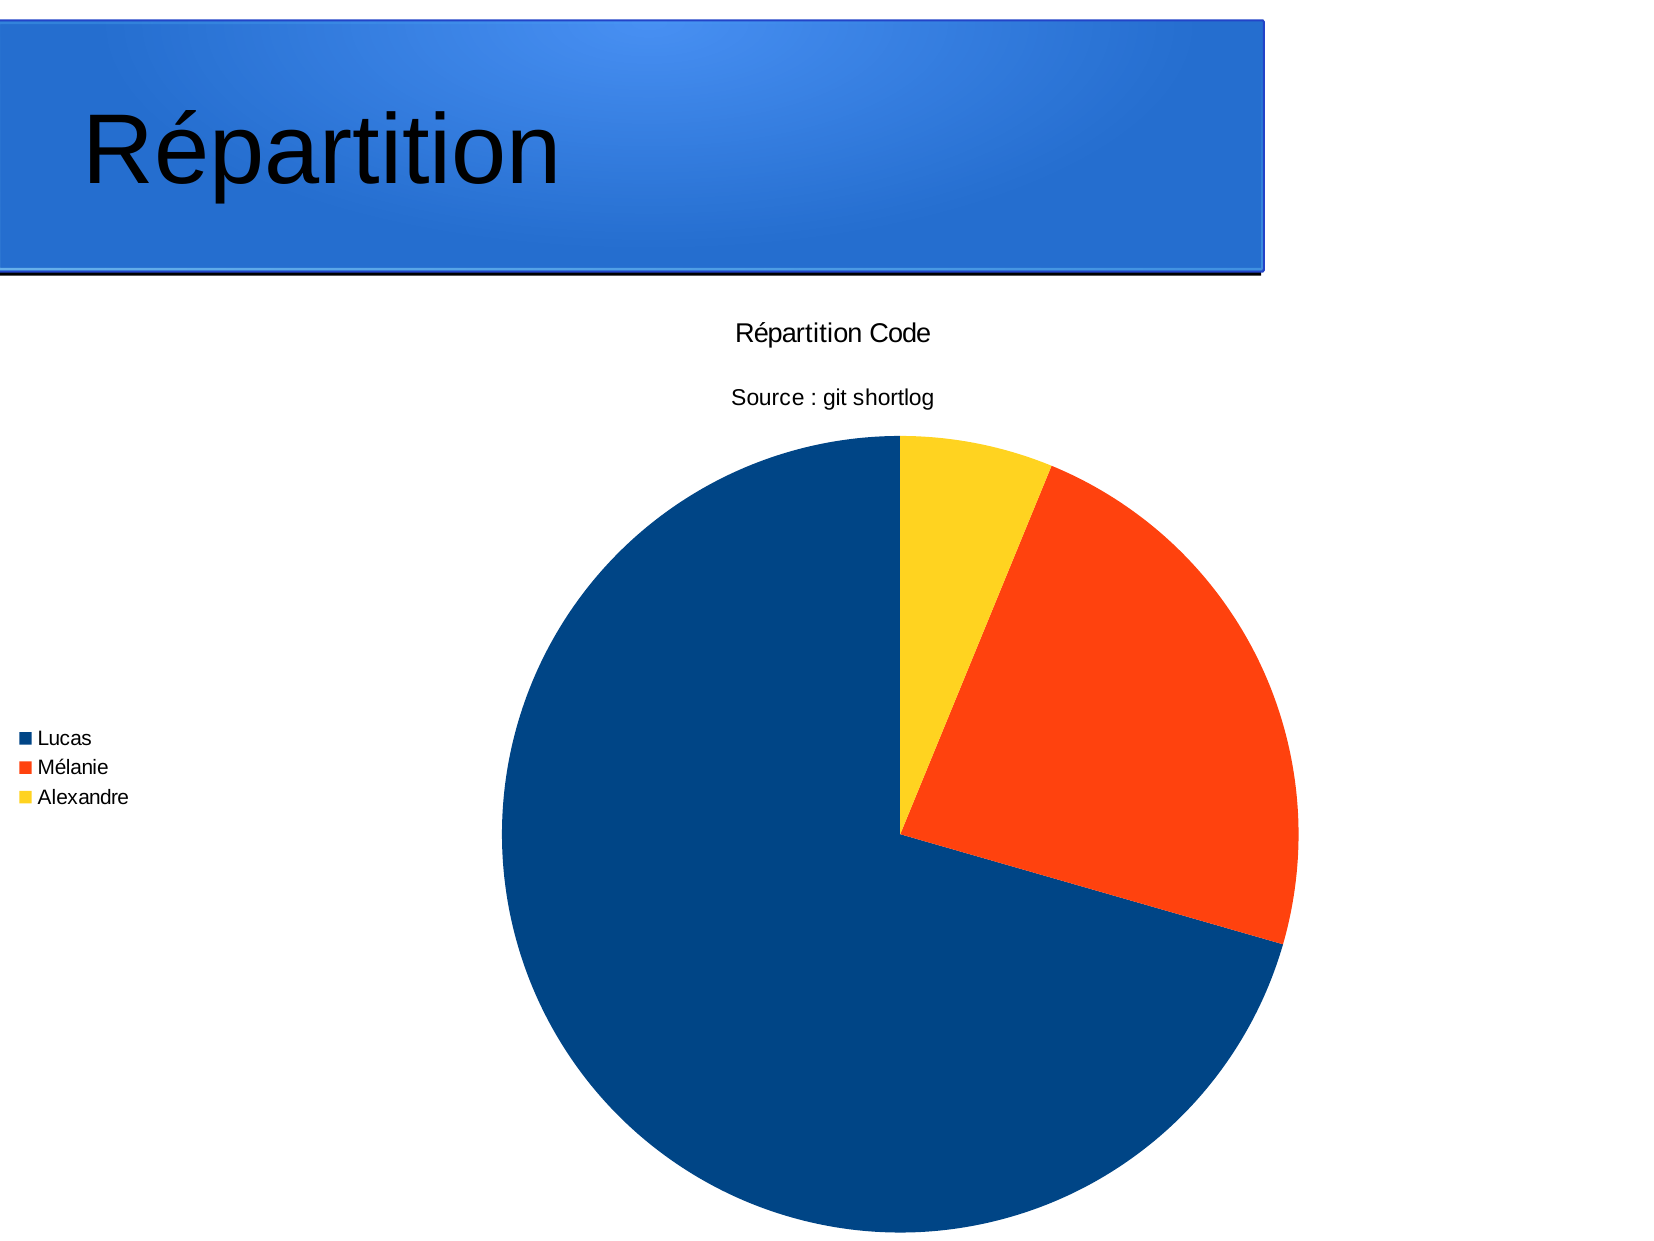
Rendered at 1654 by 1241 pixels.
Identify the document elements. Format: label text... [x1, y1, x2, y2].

title Répartition [82, 47, 1235, 252]
chart [0, 283, 1654, 1241]
